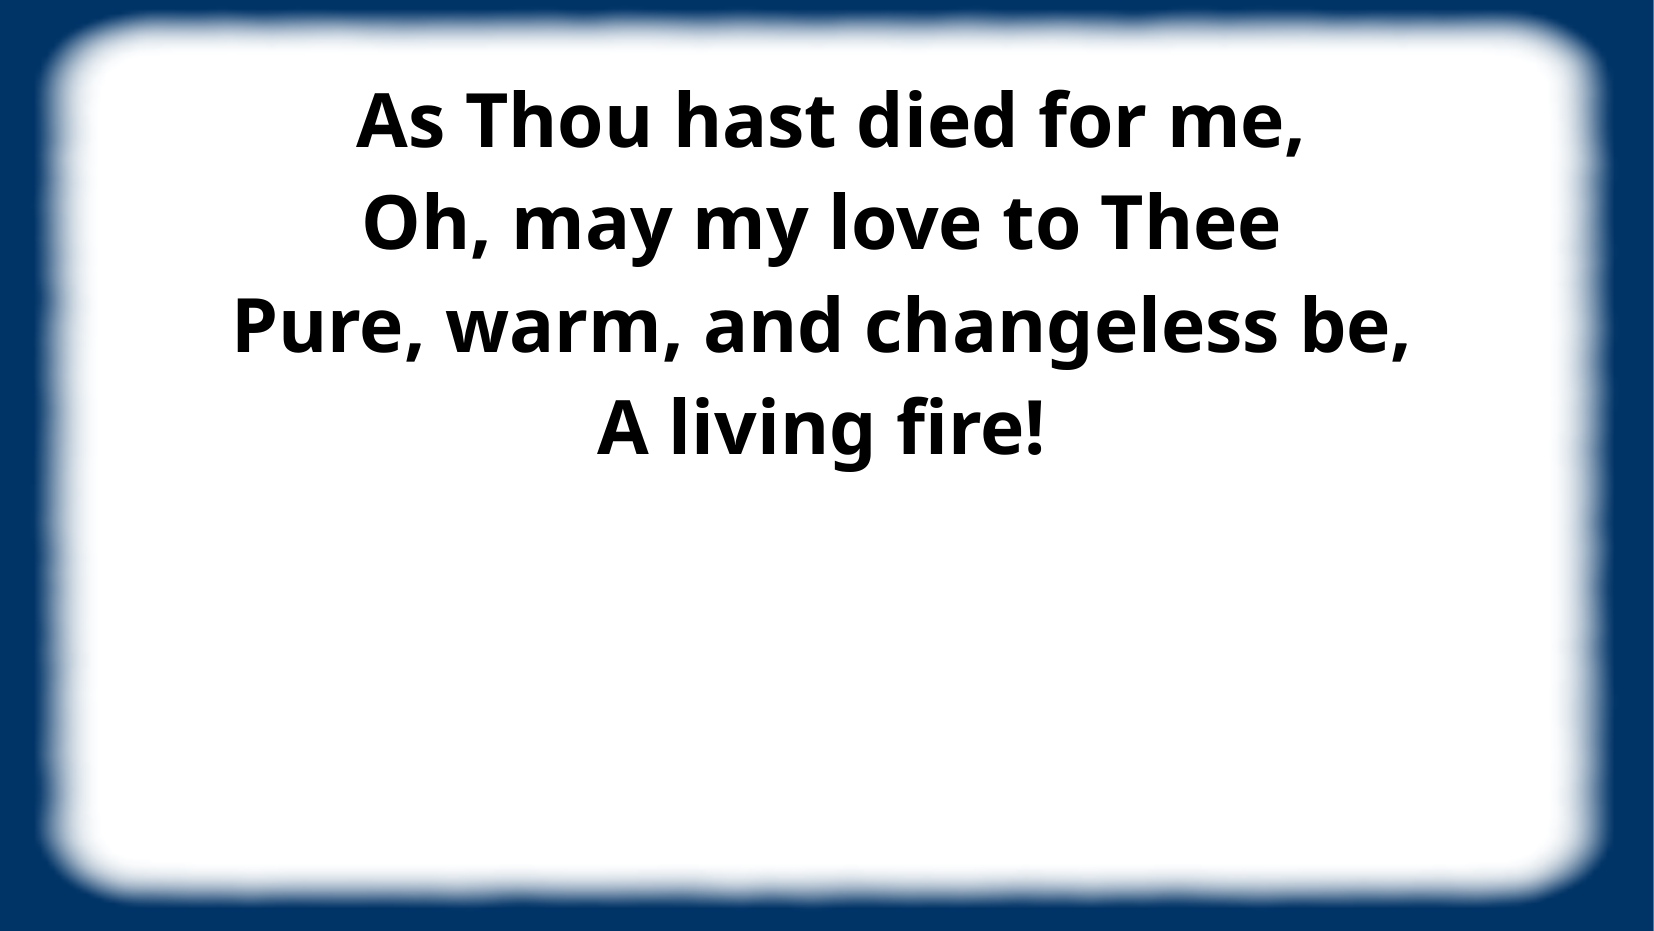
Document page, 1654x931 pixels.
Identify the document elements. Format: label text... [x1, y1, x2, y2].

text_box As Thou hast died for me, Oh, may my love to Thee Pure, warm, and changeless be, A living fire! [72, 60, 1573, 481]
picture [0, 0, 1654, 931]
